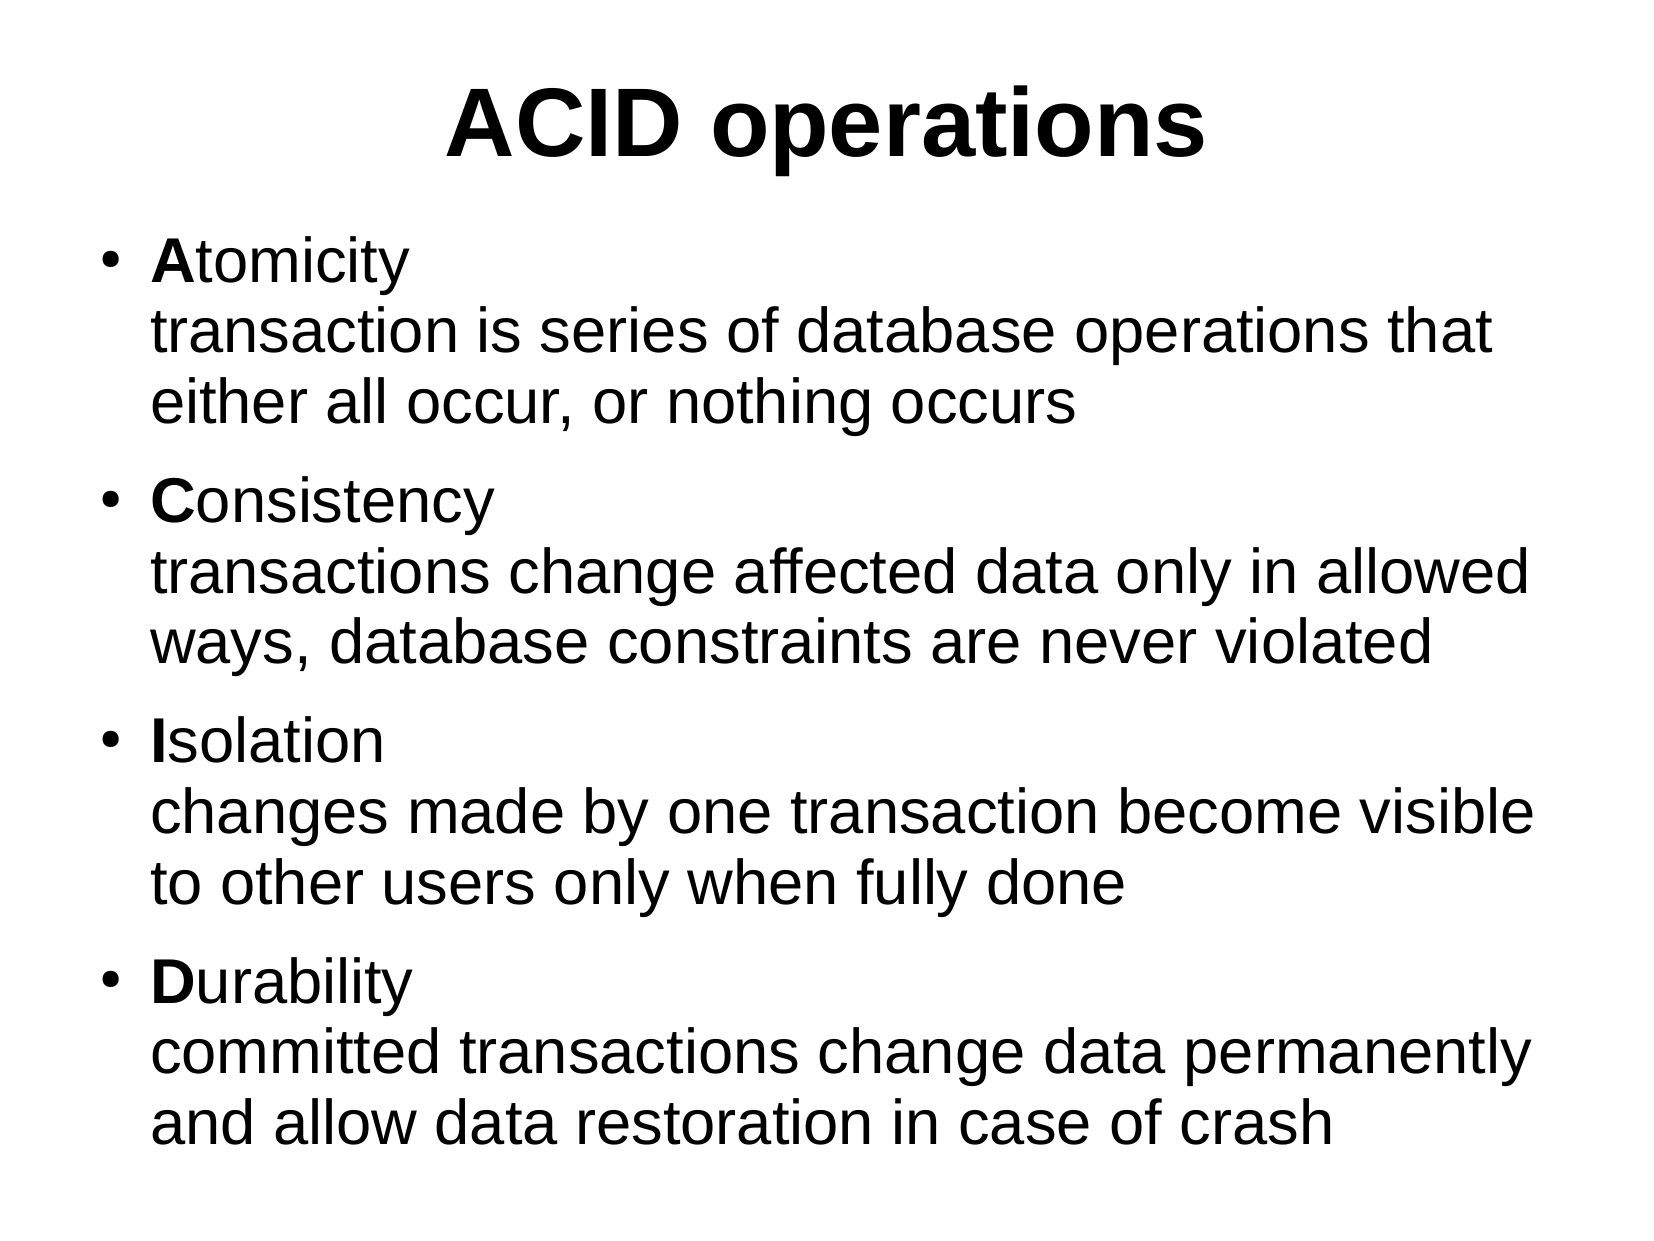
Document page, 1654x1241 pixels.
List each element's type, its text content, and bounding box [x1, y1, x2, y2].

list Atomicity transaction is series of database operations that either all occur, or nothing occurs Consistency transactions change affected data only in allowed ways, database constraints are never violated Isolation changes made by one transaction become visible to other users only when fully done Durability committed transactions change data permanently and allow data restoration in case of crash [82, 225, 1538, 1186]
title ACID operations [82, 49, 1571, 196]
